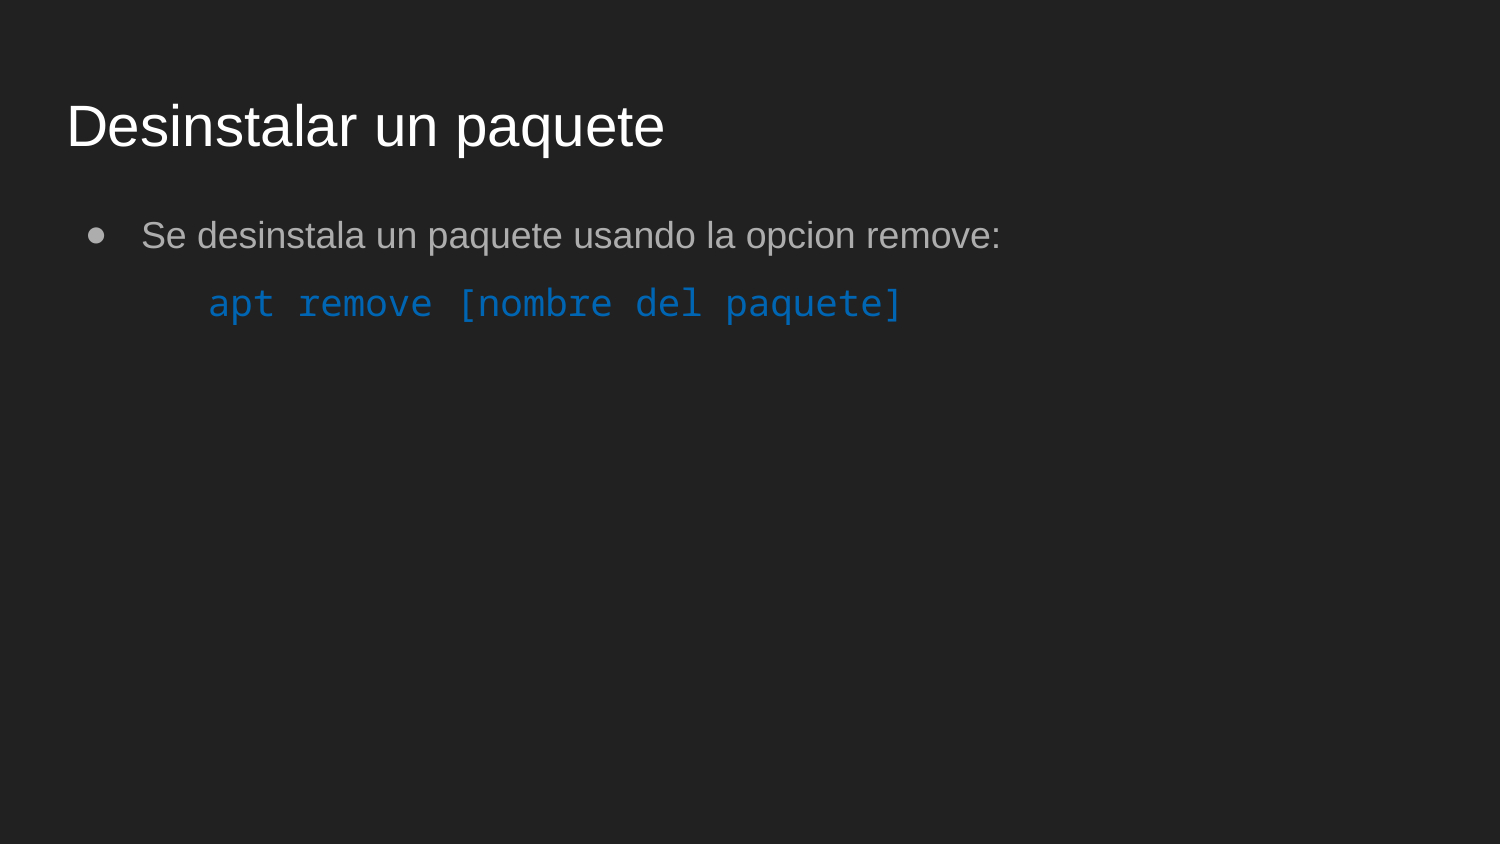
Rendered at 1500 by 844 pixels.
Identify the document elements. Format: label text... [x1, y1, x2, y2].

list Se desinstala un paquete usando la opcion remove: apt remove [nombre del paquete] [51, 189, 1449, 750]
title Desinstalar un paquete [51, 72, 1449, 167]
